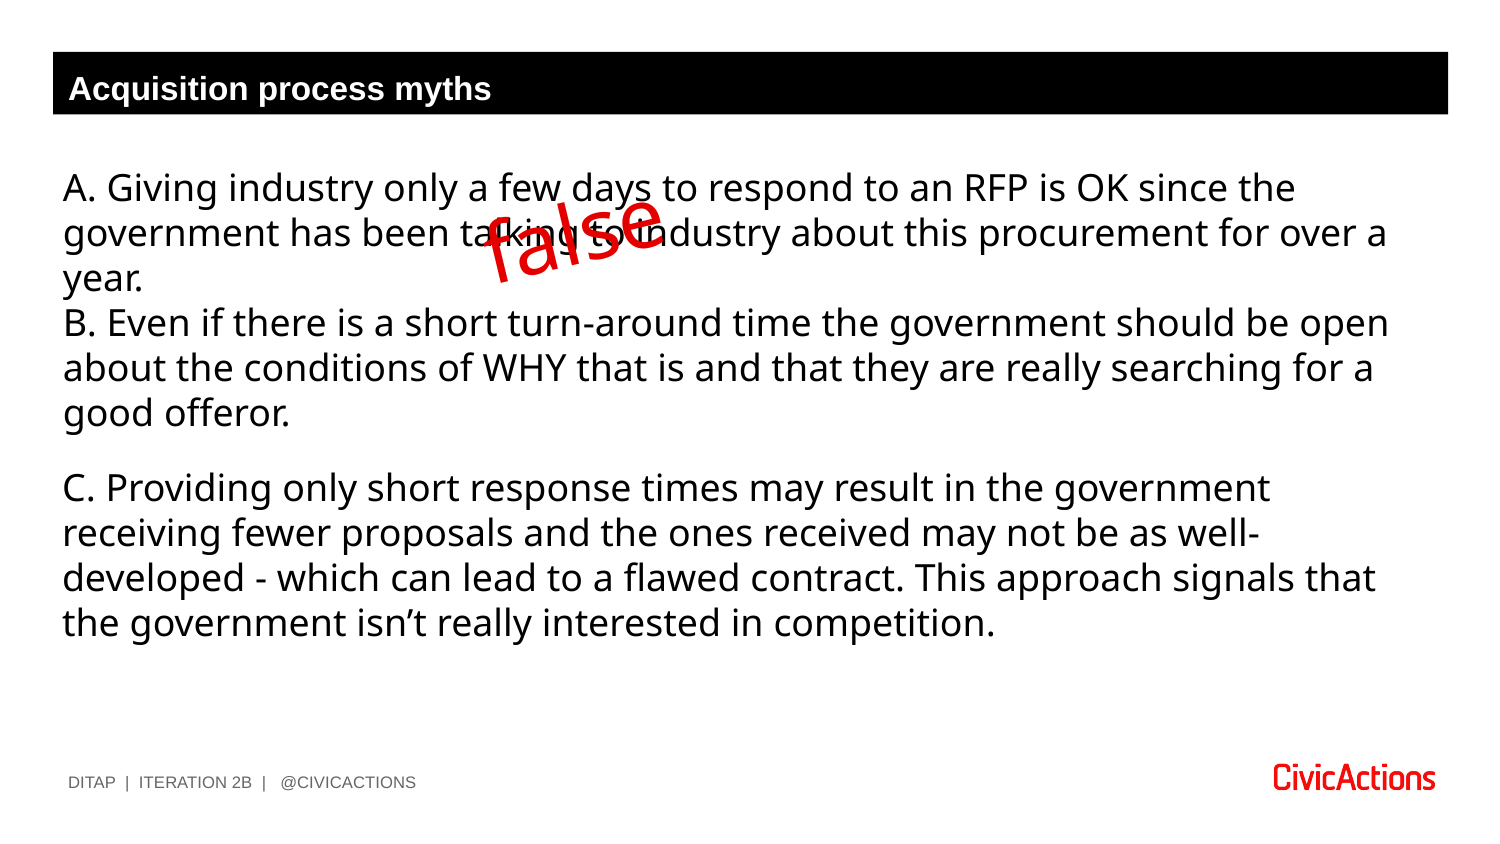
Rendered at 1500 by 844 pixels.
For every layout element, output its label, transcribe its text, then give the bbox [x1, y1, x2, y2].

picture [1271, 758, 1438, 795]
text_box false [454, 135, 722, 302]
title Acquisition process myths [53, 51, 1449, 115]
list A. Giving industry only a few days to respond to an RFP is OK since the government has been talking to industry about this procurement for over a year. [53, 154, 611, 283]
list C. Providing only short response times may result in the government receiving fewer proposals and the ones received may not be as well-developed - which can lead to a flawed contract. This approach signals that the government isn’t really interested in competition. [52, 454, 1448, 661]
list A. Giving industry only a few days to respond to an RFP is OK since the government has been talking to industry about this procurement for over a year. [564, 154, 1449, 283]
list B. Even if there is a short turn-around time the government should be open about the conditions of WHY that is and that they are really searching for a good offeror. [53, 289, 1449, 417]
